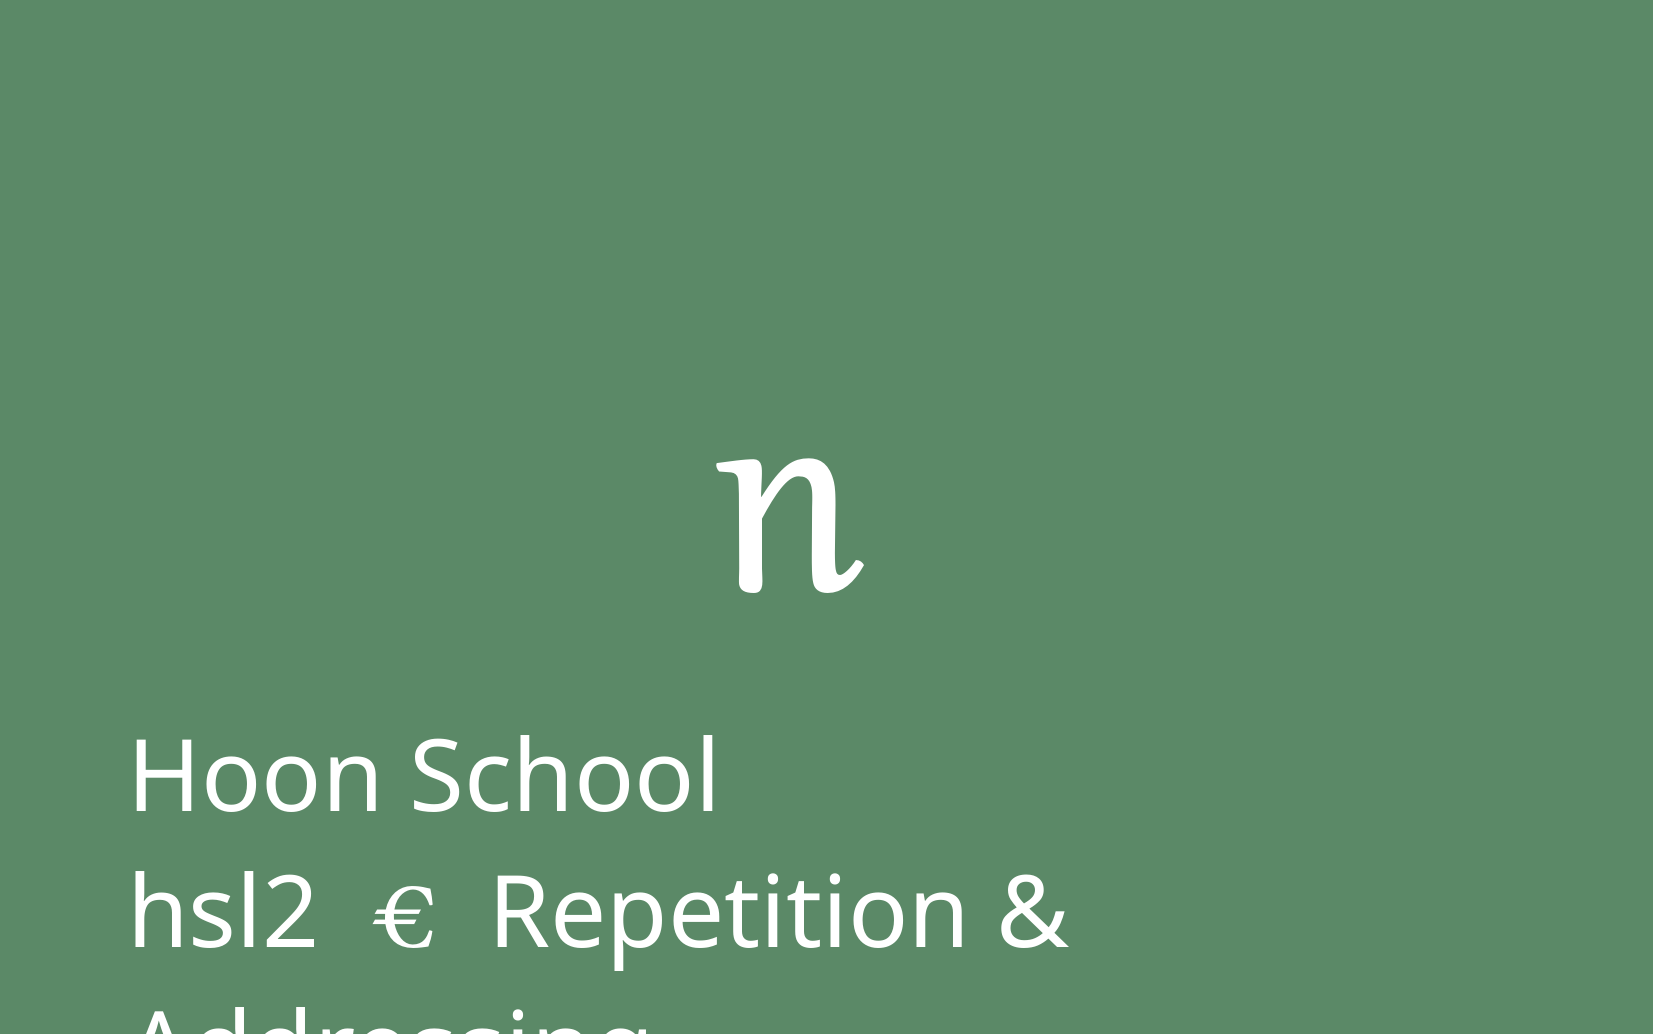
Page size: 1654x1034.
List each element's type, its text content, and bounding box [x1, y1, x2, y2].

text_box Hoon School hsl2  Repetition & Addressing [112, 696, 1538, 952]
text_box  [487, 262, 1088, 638]
